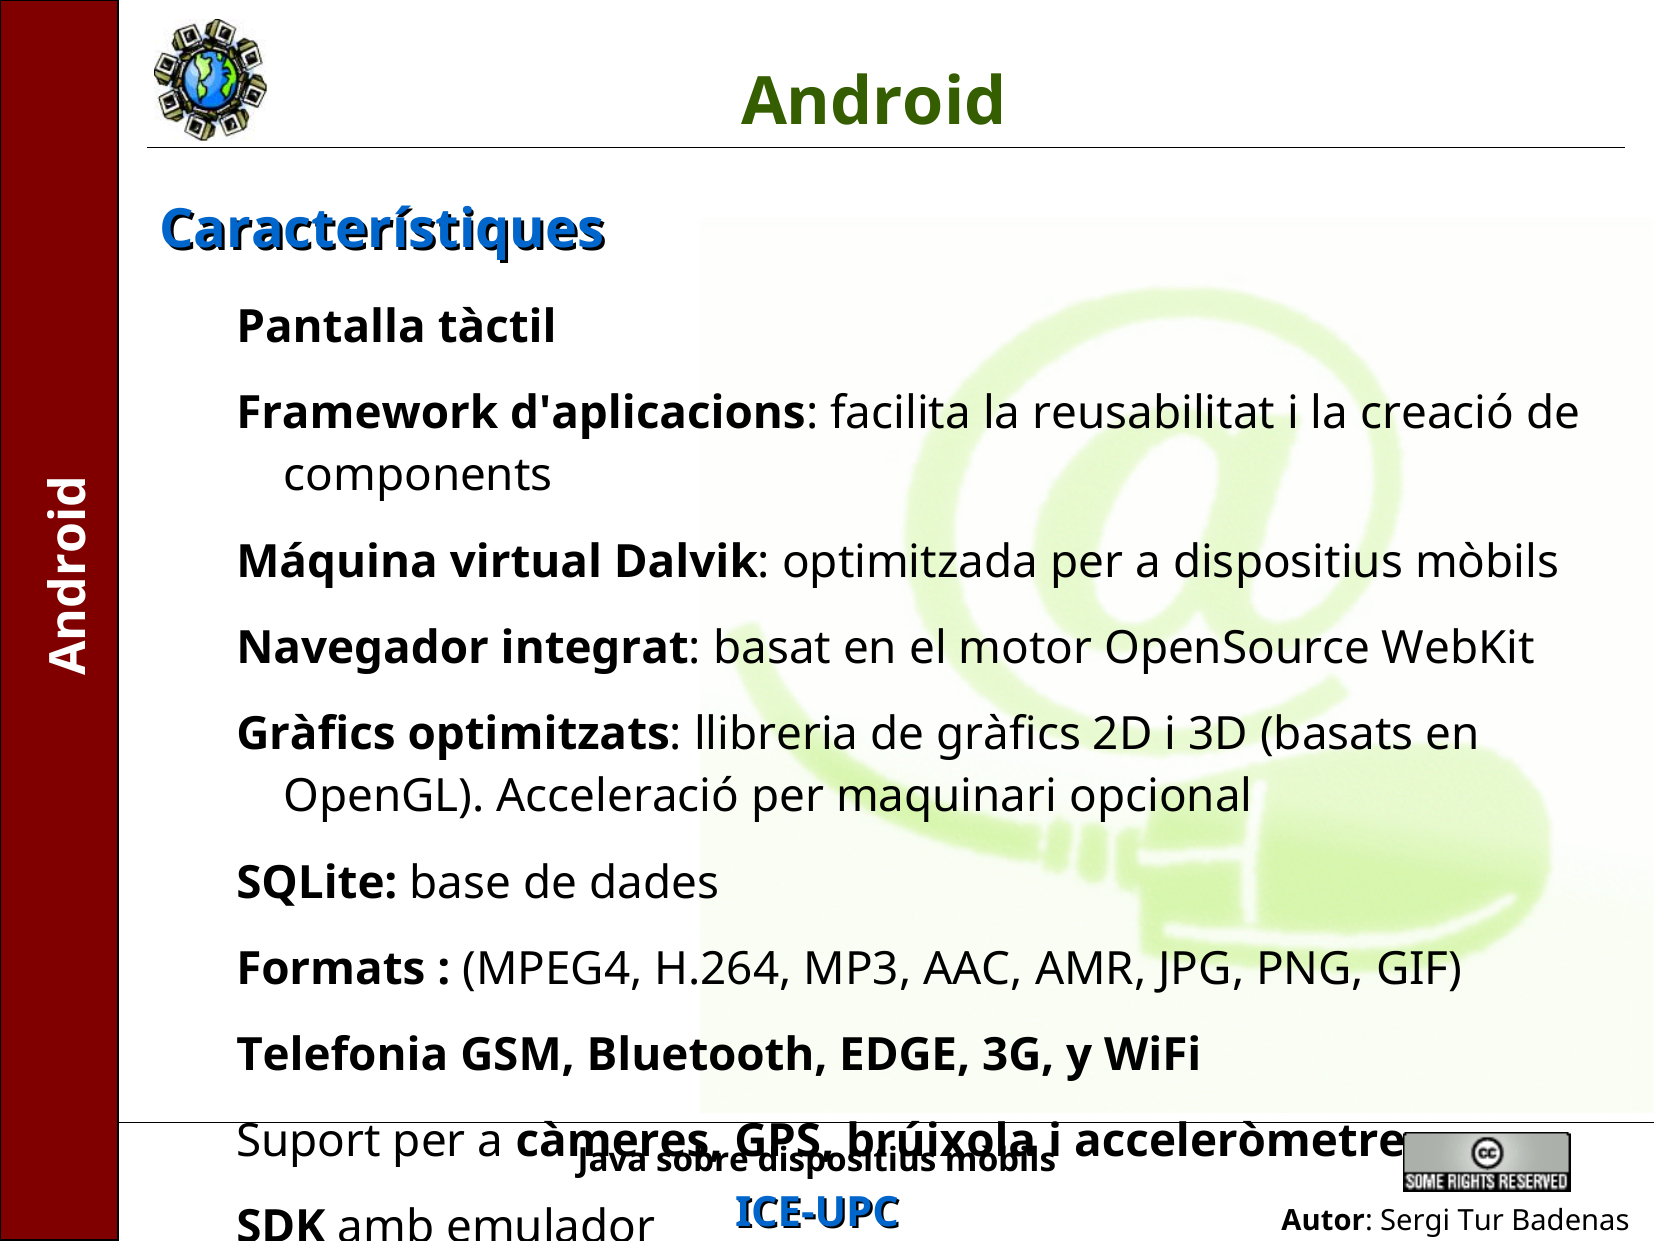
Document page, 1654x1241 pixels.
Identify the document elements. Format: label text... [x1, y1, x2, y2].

picture [700, 217, 1654, 1113]
title Android [129, 56, 1619, 141]
list Característiques Pantalla tàctil Framework d'aplicacions: facilita la reusabilitat i la creació de components Máquina virtual Dalvik: optimitzada per a dispositius mòbils Navegador integrat: basat en el motor OpenSource WebKit Gràfics optimitzats: llibreria de gràfics 2D i 3D (basats en OpenGL). Acceleració per maquinari opcional SQLite: base de dades Formats : (MPEG4, H.264, MP3, AAC, AMR, JPG, PNG, GIF) Telefonia GSM, Bluetooth, EDGE, 3G, y WiFi Suport per a càmeres, GPS, brúixola i acceleròmetre SDK amb emulador Integració amb aplicacions Google (Google Maps...) [141, 189, 1630, 1105]
picture [154, 19, 268, 56]
picture [1403, 1132, 1571, 1192]
